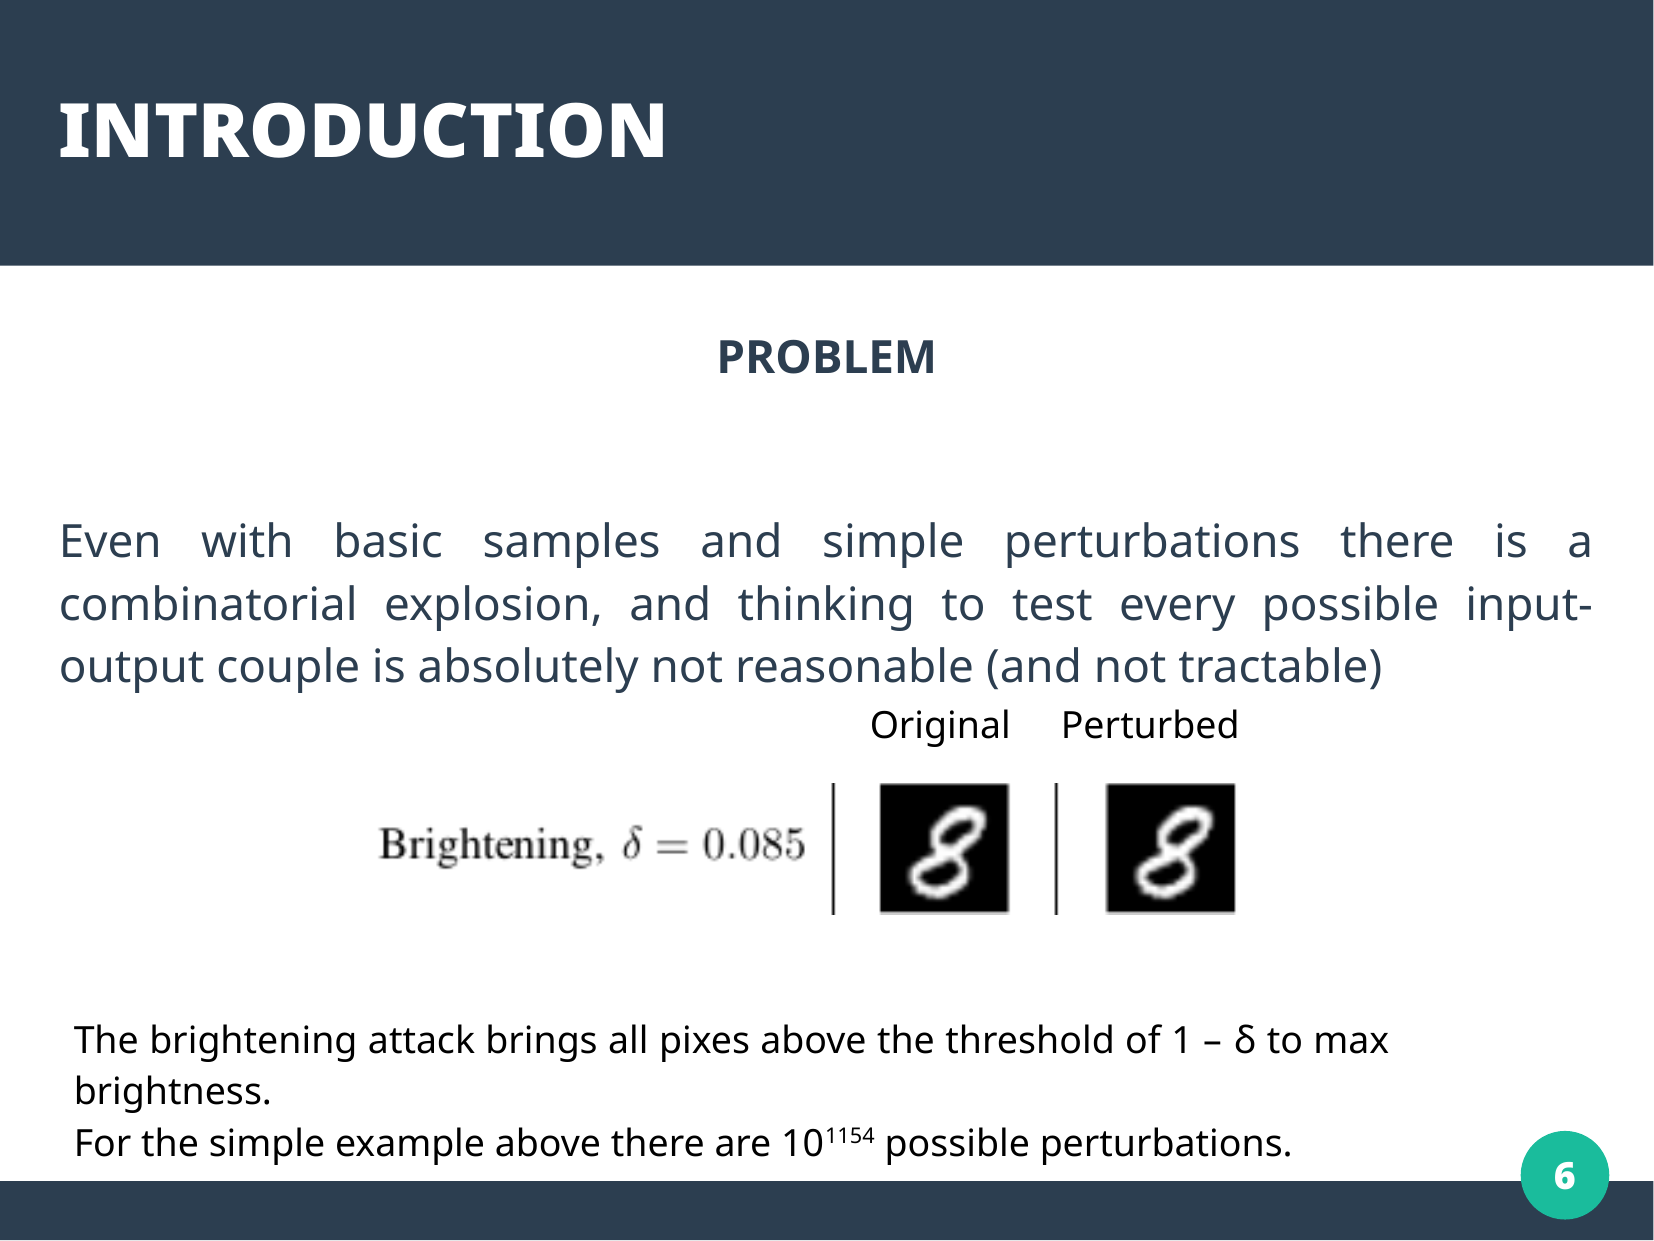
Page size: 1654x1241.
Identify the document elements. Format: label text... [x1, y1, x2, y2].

title INTRODUCTION [59, 49, 1595, 207]
text_box The brightening attack brings all pixes above the threshold of 1 – δ to max brightness. For the simple example above there are 101154 possible perturbations. [59, 1006, 1595, 1148]
text_box Perturbed [1046, 691, 1249, 749]
picture [354, 783, 1261, 916]
text_box Original [855, 691, 1021, 749]
list PROBLEM Even with basic samples and simple perturbations there is a combinatorial explosion, and thinking to test every possible input-output couple is absolutely not reasonable (and not tractable) [59, 324, 1595, 1006]
